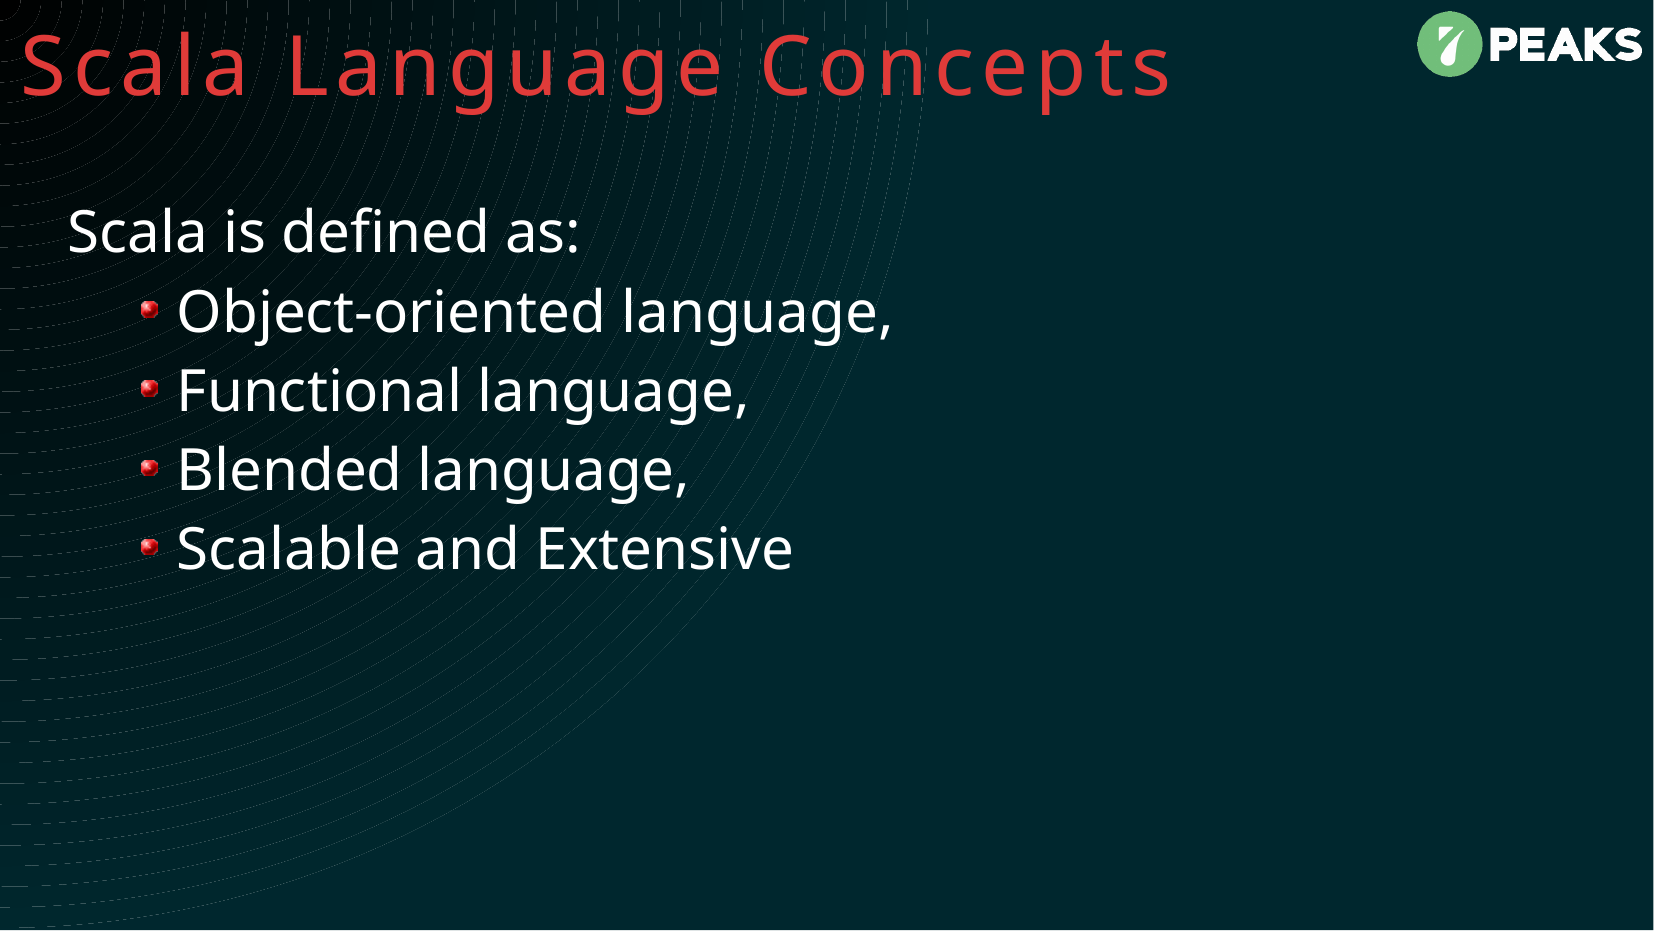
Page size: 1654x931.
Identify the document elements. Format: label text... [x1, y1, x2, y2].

text_box Scala is defined as: Object-oriented language, Functional language, Blended language, Scalable and Extensive [53, 183, 1565, 776]
picture [1417, 11, 1642, 77]
text_box Scala Language Concepts [5, 0, 1394, 142]
